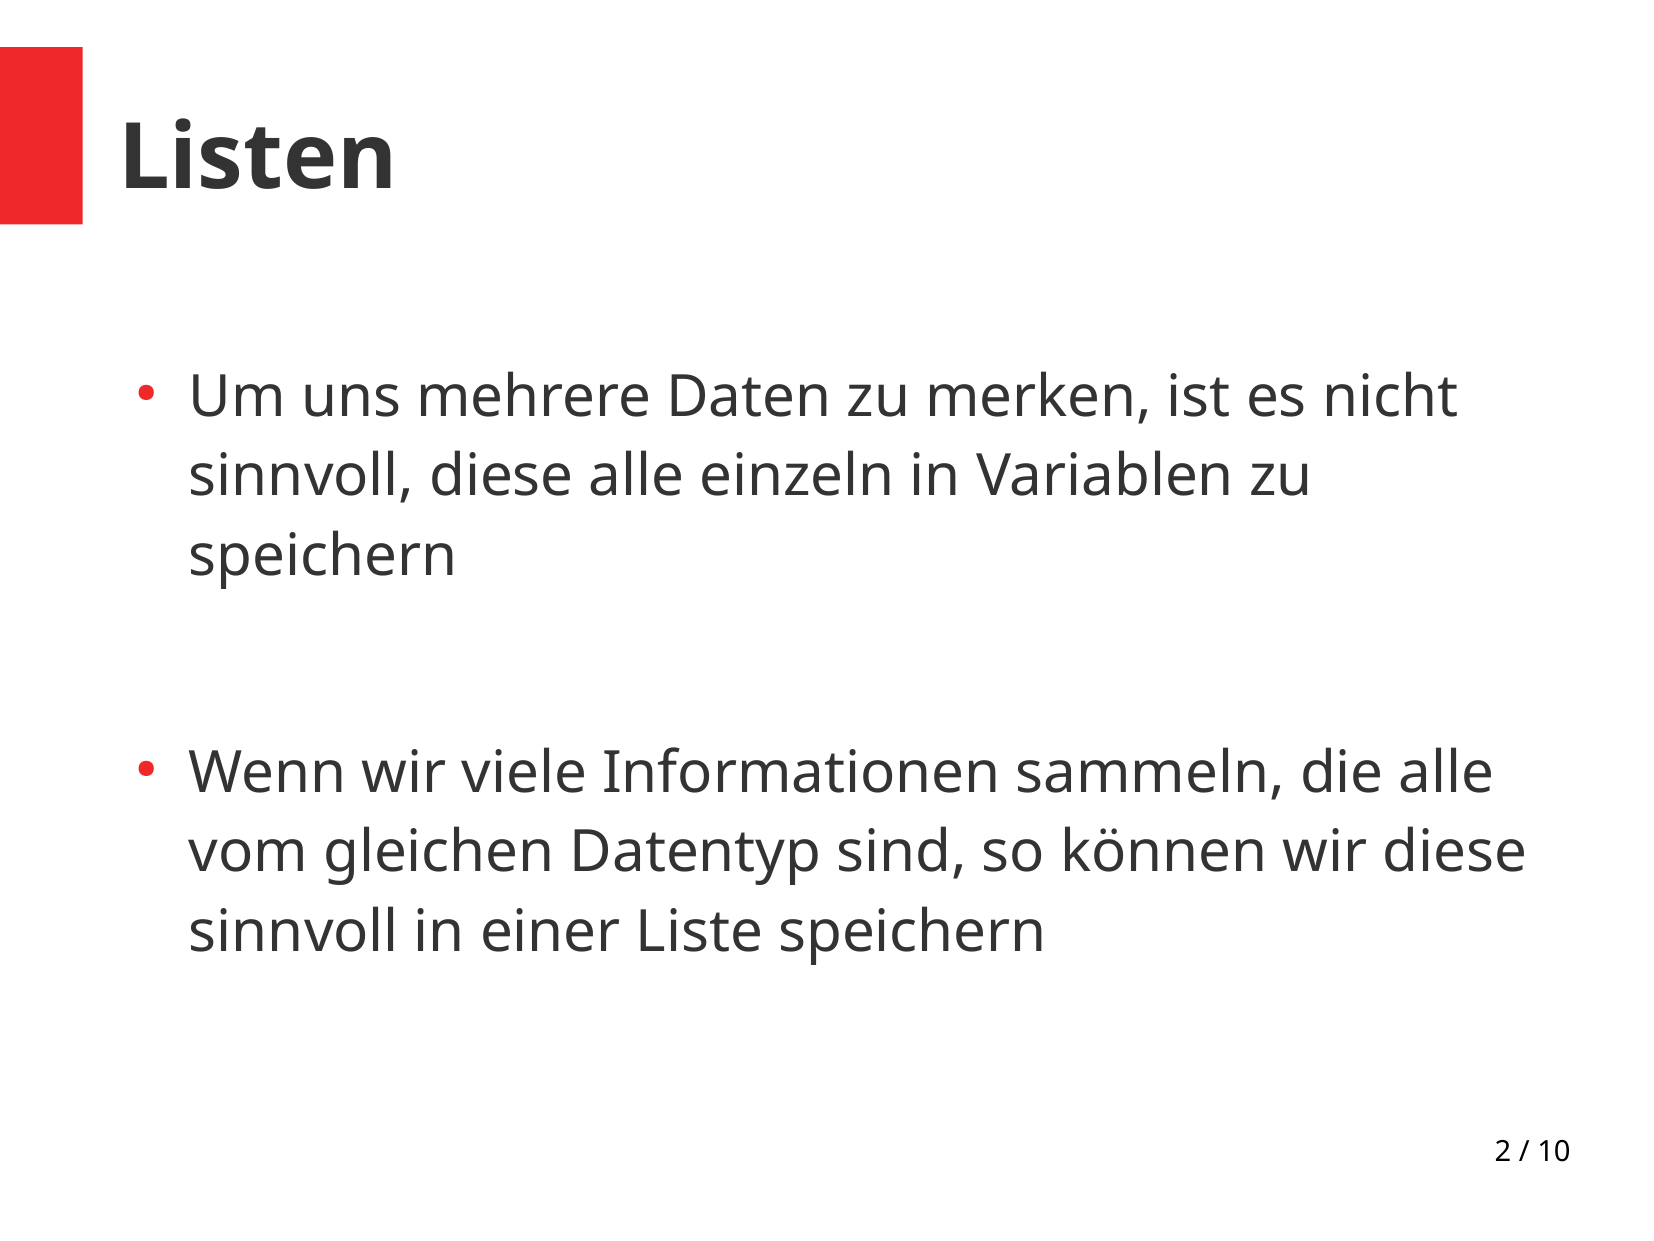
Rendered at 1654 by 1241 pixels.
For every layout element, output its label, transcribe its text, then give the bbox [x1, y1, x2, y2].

title Listen [118, 49, 1571, 257]
list Um uns mehrere Daten zu merken, ist es nicht sinnvoll, diese alle einzeln in Variablen zu speichern Wenn wir viele Informationen sammeln, die alle vom gleichen Datentyp sind, so können wir diese sinnvoll in einer Liste speichern [118, 354, 1536, 1074]
